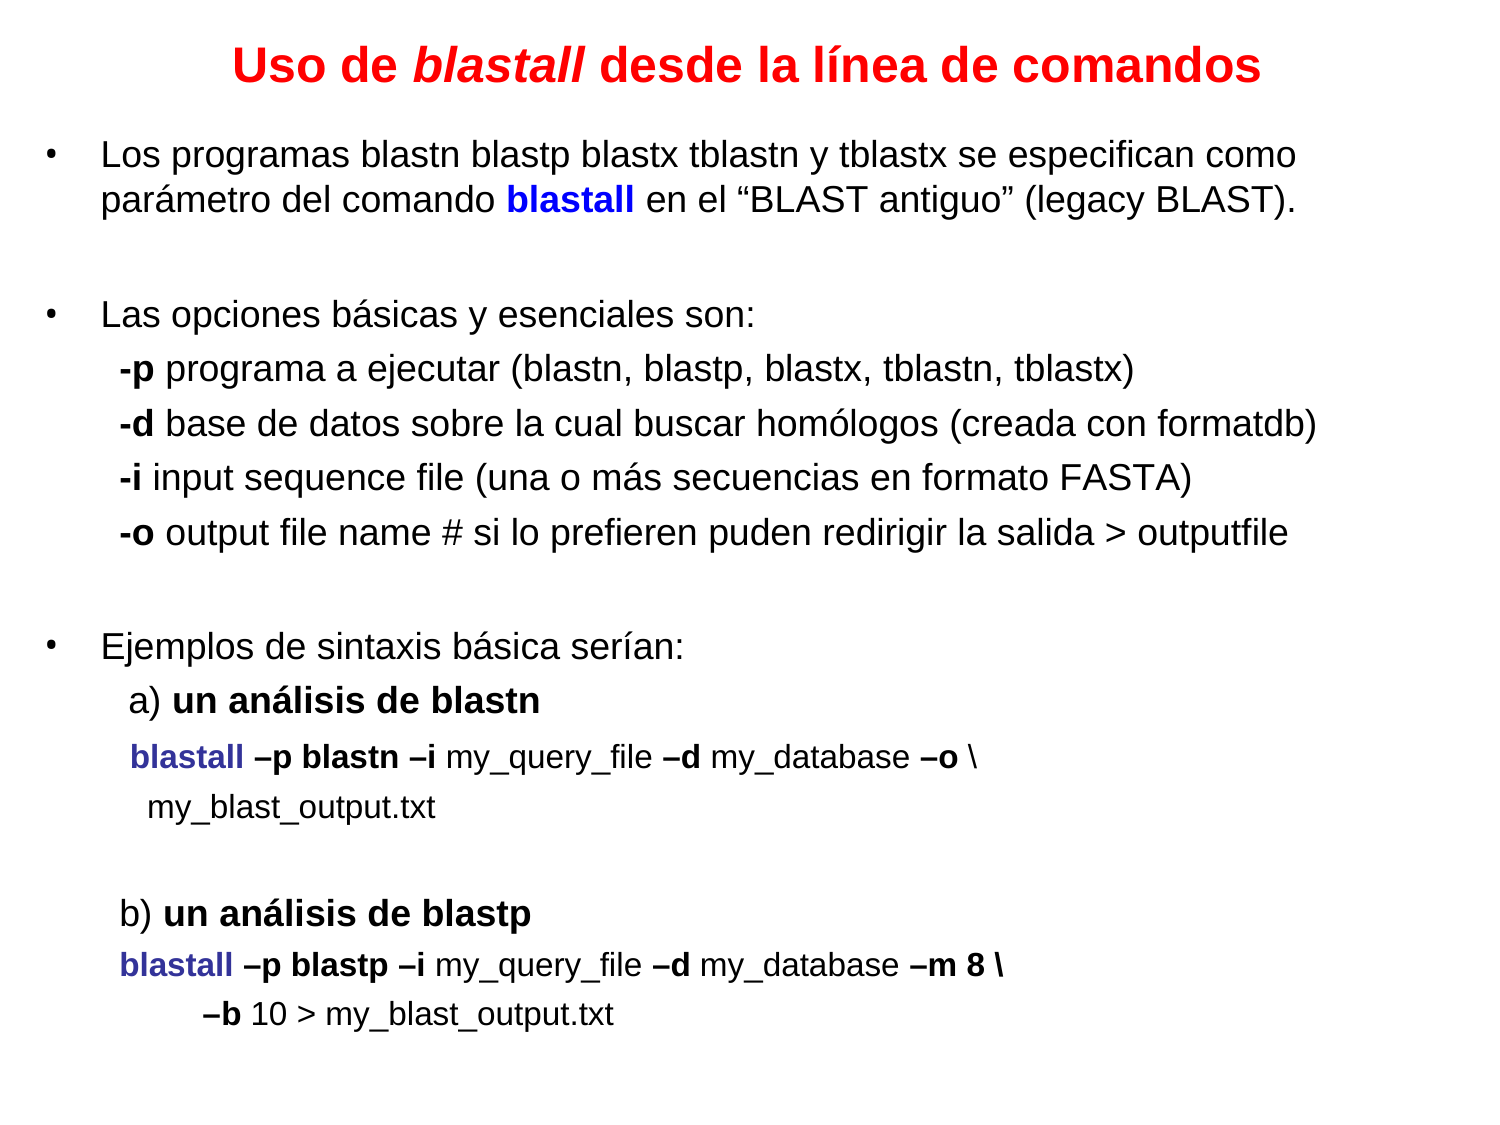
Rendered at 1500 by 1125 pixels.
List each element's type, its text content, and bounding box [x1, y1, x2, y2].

text_box Uso de blastall desde la línea de comandos [217, 24, 1279, 101]
list Los programas blastn blastp blastx tblastn y tblastx se especifican como parámetro del comando blastall en el “BLAST antiguo” (legacy BLAST). Las opciones básicas y esenciales son: -p programa a ejecutar (blastn, blastp, blastx, tblastn, tblastx) -d base de datos sobre la cual buscar homólogos (creada con formatdb) -i input sequence file (una o más secuencias en formato FASTA) -o output file name # si lo prefieren puden redirigir la salida > outputfile Ejemplos de sintaxis básica serían: a) un análisis de blastn blastall –p blastn –i my_query_file –d my_database –o \ my_blast_output.txt b) un análisis de blastp blastall –p blastp –i my_query_file –d my_database –m 8 \ –b 10 > my_blast_output.txt [29, 122, 1471, 1043]
